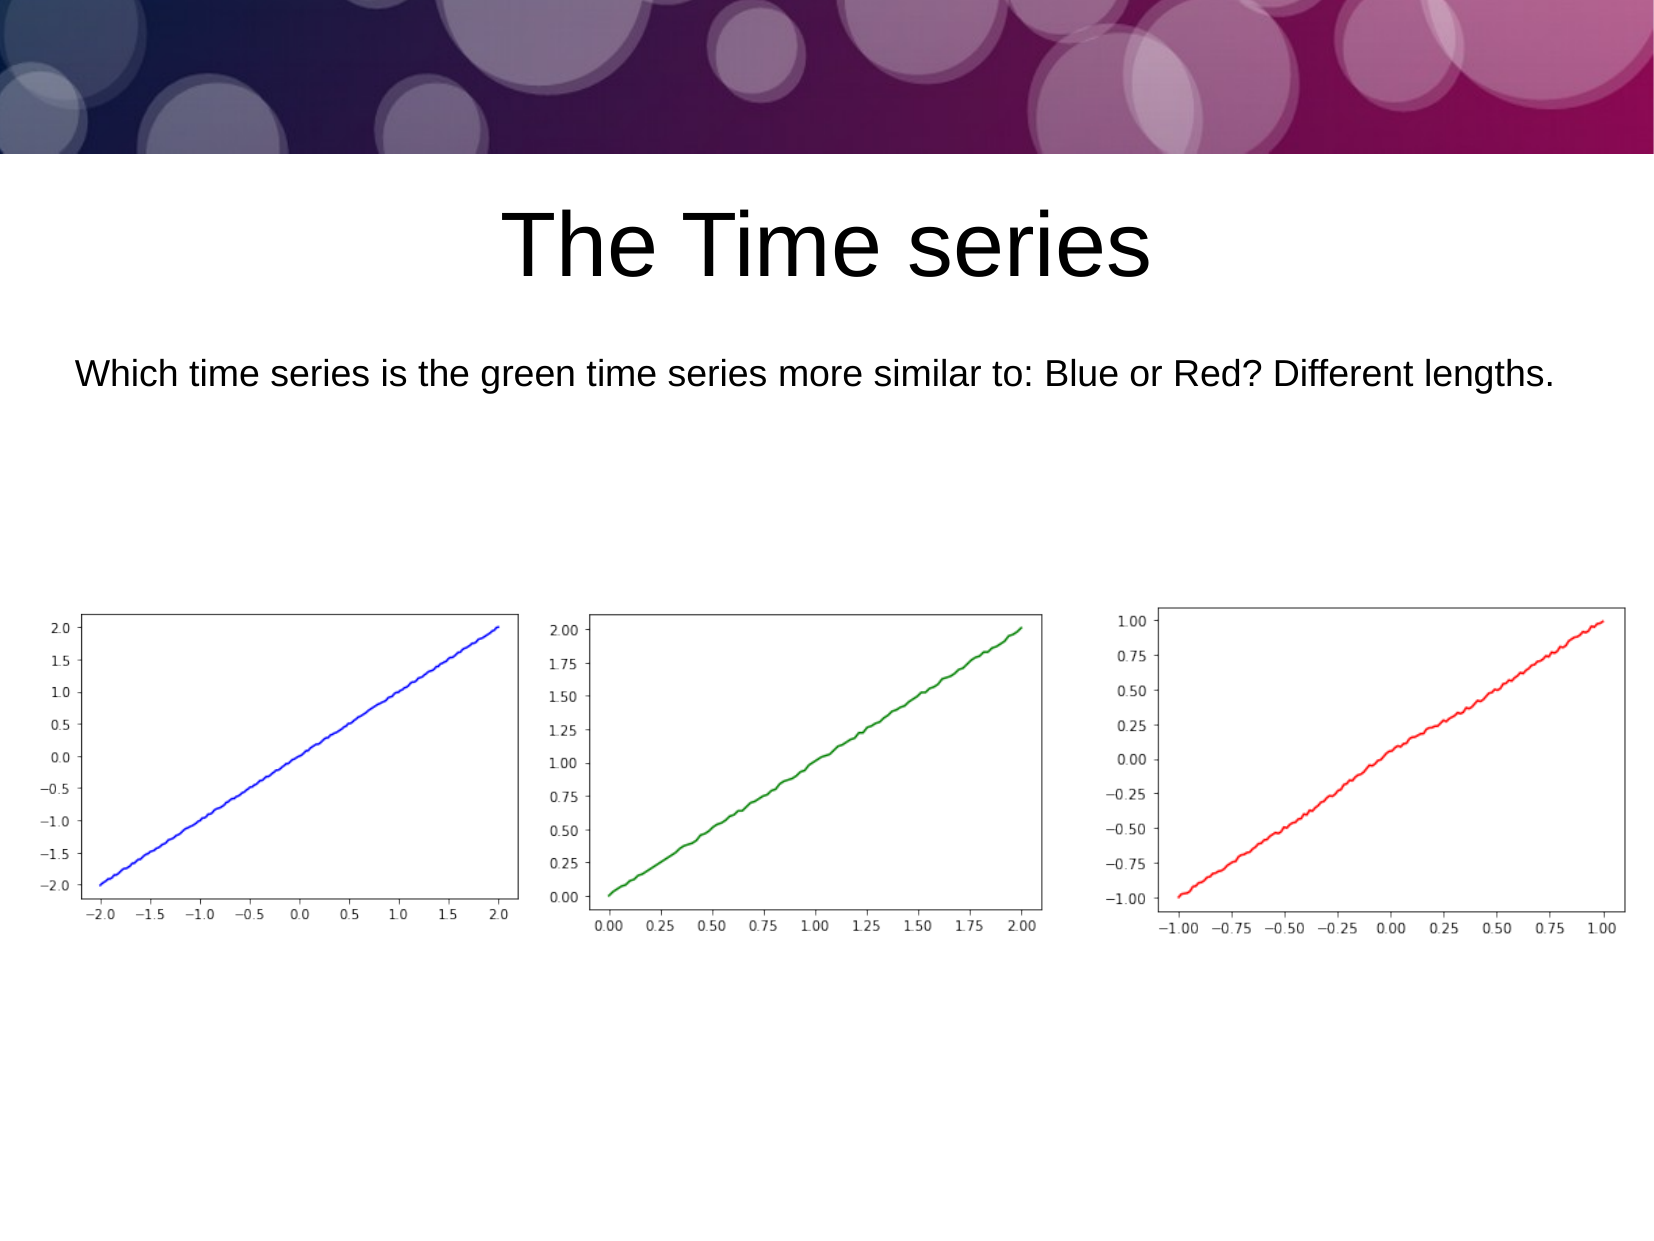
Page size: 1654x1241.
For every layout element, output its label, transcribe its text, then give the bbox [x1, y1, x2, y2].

picture [539, 606, 1051, 942]
text_box Which time series is the green time series more similar to: Blue or Red? Different lengths. [60, 345, 1621, 402]
picture [30, 606, 527, 931]
picture [0, 0, 1654, 154]
picture [1095, 599, 1633, 946]
title The Time series [82, 159, 1571, 331]
